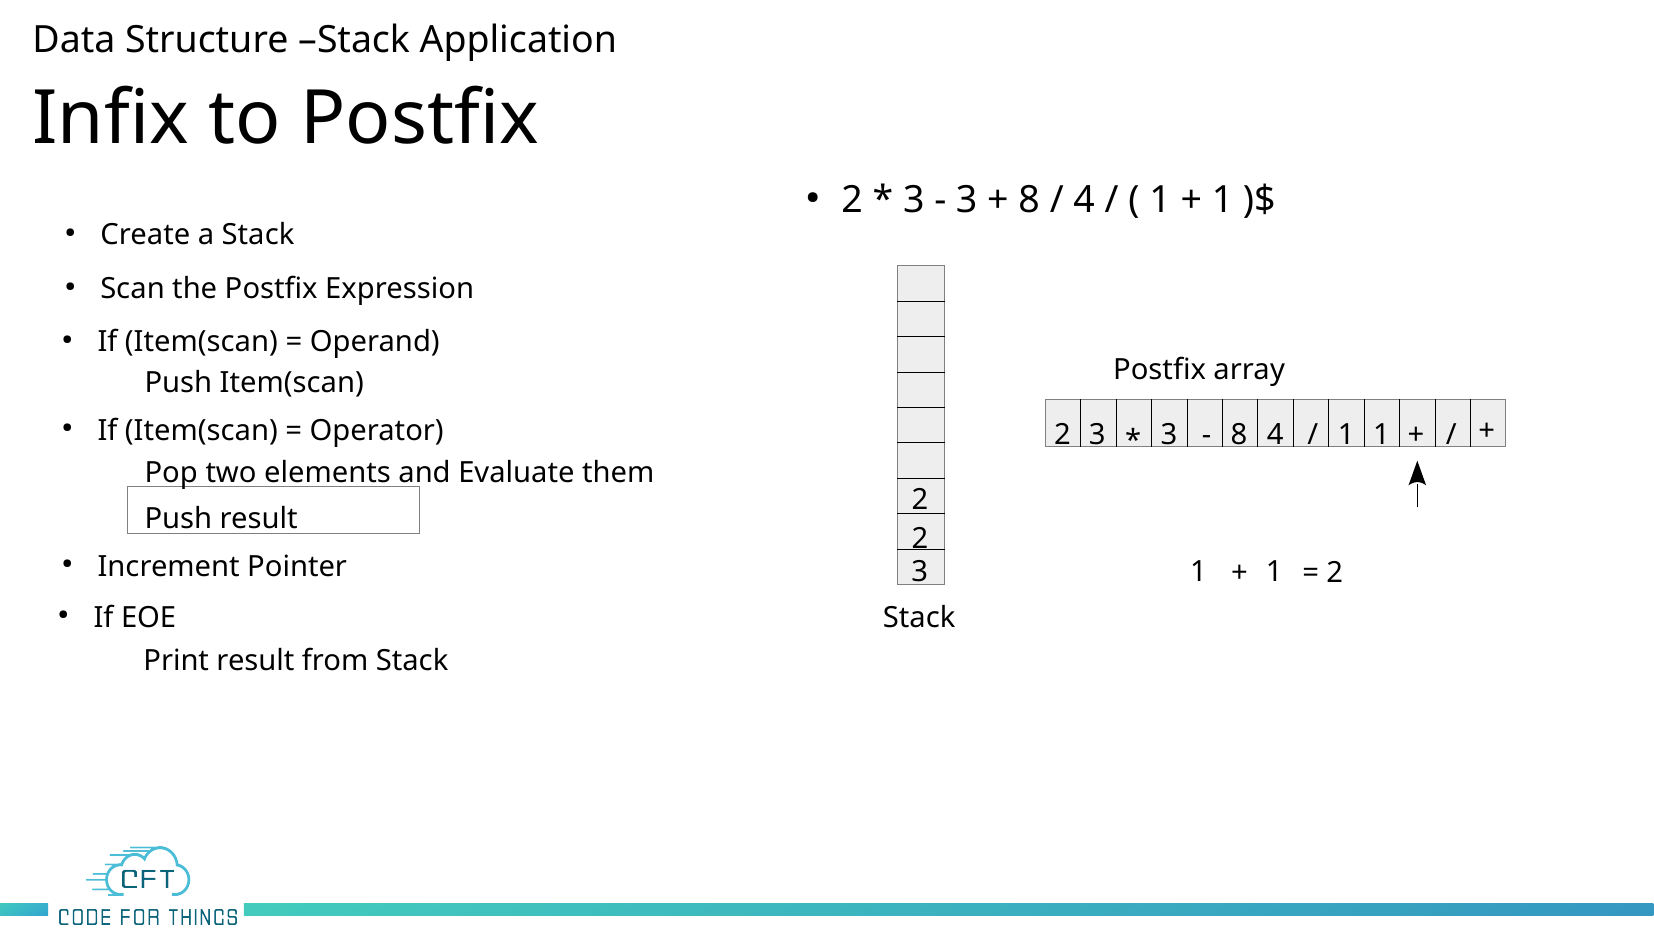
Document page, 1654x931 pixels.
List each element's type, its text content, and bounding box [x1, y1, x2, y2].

text_box [897, 302, 945, 336]
text_box / [1292, 405, 1341, 455]
text_box [1436, 399, 1470, 405]
text_box 1 [1341, 405, 1372, 455]
text_box Print result from Stack [93, 631, 615, 691]
text_box [1365, 399, 1399, 405]
text_box [1400, 399, 1435, 405]
text_box Scan the Postfix Expression [50, 259, 537, 319]
text_box [1188, 399, 1222, 405]
title Data Structure –Stack Application Infix to Postfix [32, 12, 1536, 166]
text_box + [1407, 405, 1431, 455]
text_box 2 [896, 471, 945, 521]
text_box [1329, 399, 1364, 405]
text_box 1 [1175, 543, 1216, 593]
text_box [1223, 399, 1257, 405]
text_box Stack [868, 588, 979, 638]
text_box If (Item(scan) = Operator) [47, 401, 496, 461]
text_box 3 [896, 559, 945, 593]
text_box 1 [1372, 405, 1407, 455]
text_box If EOE [43, 588, 375, 638]
text_box [1152, 399, 1187, 405]
text_box 3 [1145, 405, 1187, 455]
text_box [1258, 399, 1293, 405]
picture [59, 846, 237, 925]
text_box 3 [1074, 405, 1123, 455]
text_box [1081, 399, 1116, 405]
text_box [1045, 399, 1080, 405]
text_box 8 [1236, 405, 1252, 455]
text_box [897, 265, 945, 301]
text_box / [1431, 405, 1471, 455]
text_box Push result [94, 490, 426, 550]
text_box Push Item(scan) [94, 373, 426, 401]
text_box [897, 443, 945, 471]
text_box [1117, 399, 1151, 411]
text_box 2 [1039, 405, 1074, 455]
text_box - [1187, 405, 1236, 455]
text_box If (Item(scan) = Operand) [47, 312, 491, 373]
text_box 4 [1252, 405, 1292, 455]
text_box Postfix array [1098, 340, 1312, 390]
text_box [897, 337, 945, 372]
text_box [897, 373, 945, 407]
text_box + [1463, 401, 1518, 451]
text_box Pop two elements and Evaluate them [94, 443, 709, 502]
text_box 2 [896, 521, 945, 559]
text_box Increment Pointer [47, 537, 621, 597]
text_box * [1110, 411, 1159, 461]
text_box + [1216, 543, 1271, 593]
text_box [1294, 399, 1328, 405]
text_box 2 * 3 - 3 + 8 / 4 / ( 1 + 1 )$ [791, 165, 1377, 225]
text_box 1 [1271, 543, 1287, 593]
text_box = 2 [1287, 543, 1382, 593]
text_box Create a Stack [50, 206, 355, 266]
text_box [897, 408, 945, 442]
